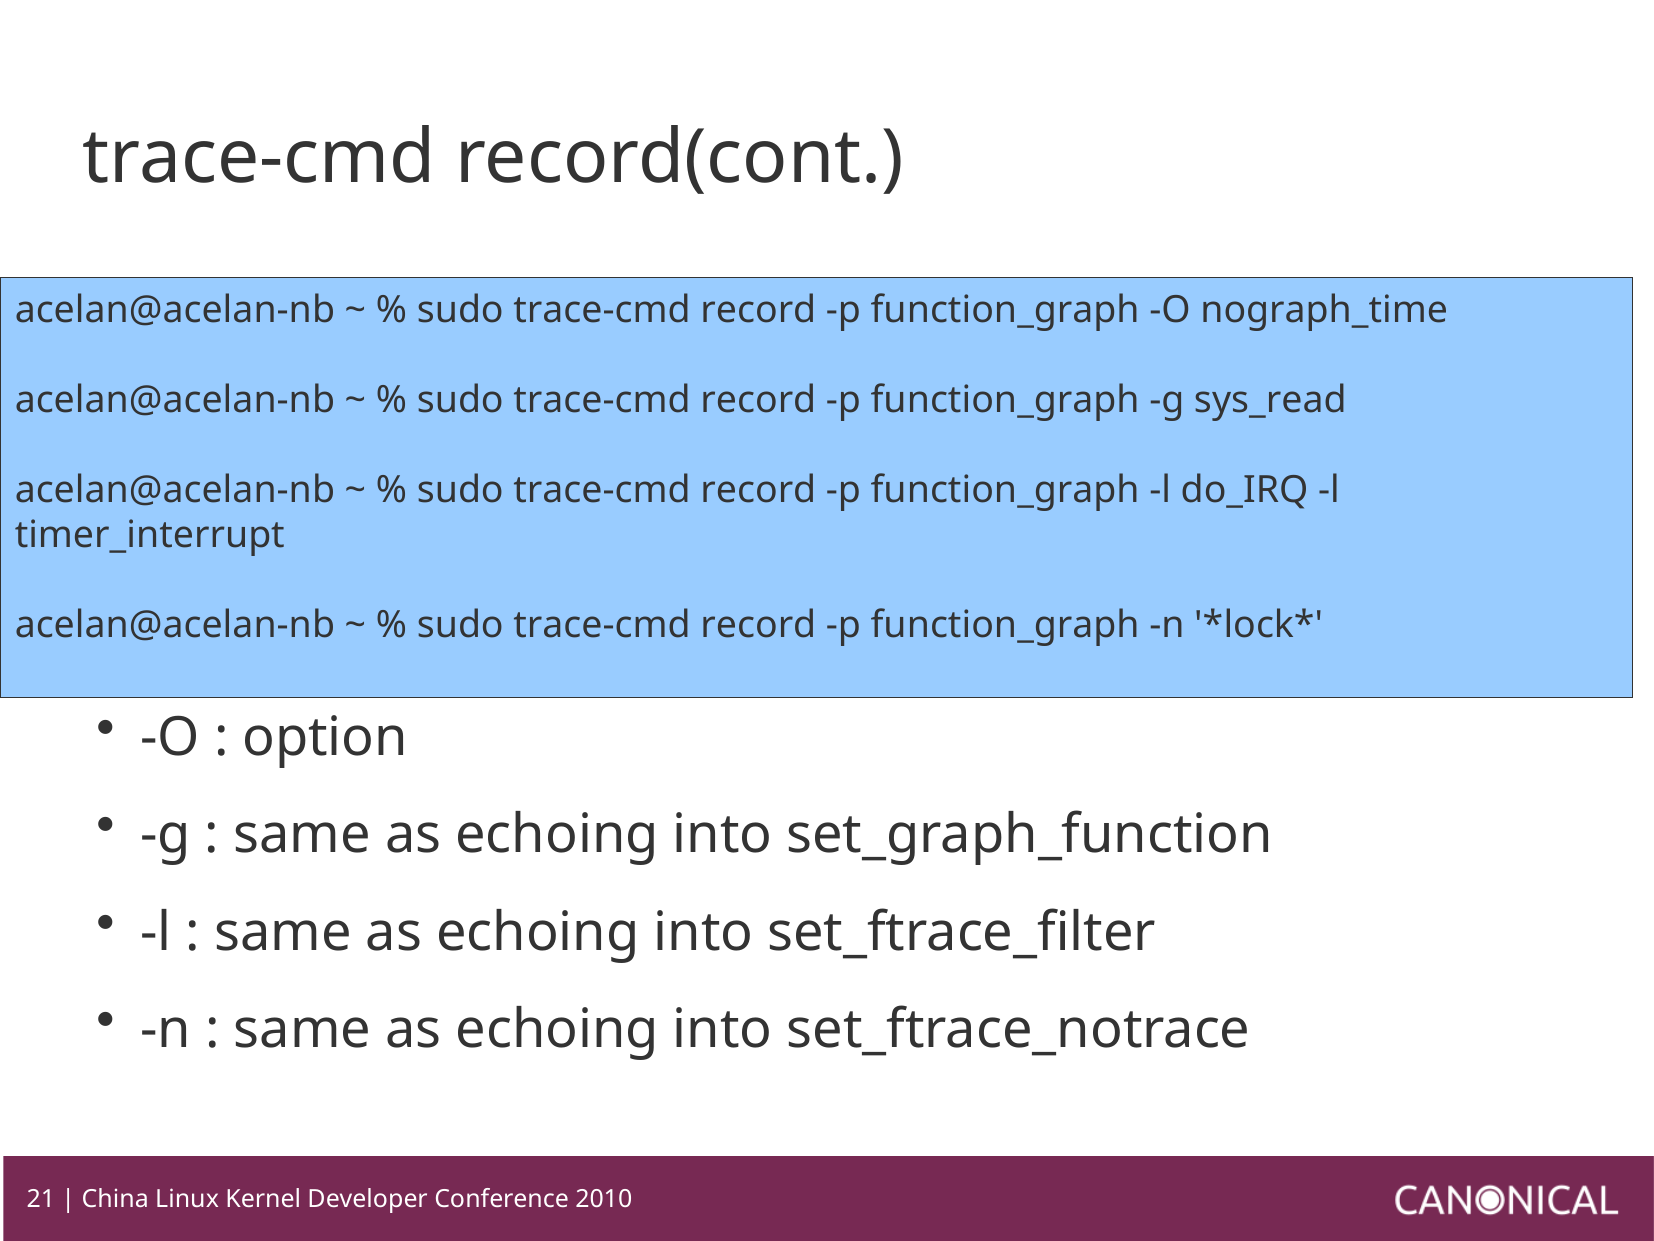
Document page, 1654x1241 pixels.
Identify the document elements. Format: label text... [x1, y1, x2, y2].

list -O : option -g : same as echoing into set_graph_function -l : same as echoing into set_ftrace_filter -n : same as echoing into set_ftrace_notrace [87, 698, 1579, 1121]
picture [3, 1156, 1654, 1241]
title trace-cmd record(cont.) [82, 56, 1571, 249]
text_box acelan@acelan-nb ~ % sudo trace-cmd record -p function_graph -O nograph_time acelan@acelan-nb ~ % sudo trace-cmd record -p function_graph -g sys_read acelan@acelan-nb ~ % sudo trace-cmd record -p function_graph -l do_IRQ -l timer_interrupt acelan@acelan-nb ~ % sudo trace-cmd record -p function_graph -n '*lock*' [0, 295, 1633, 680]
